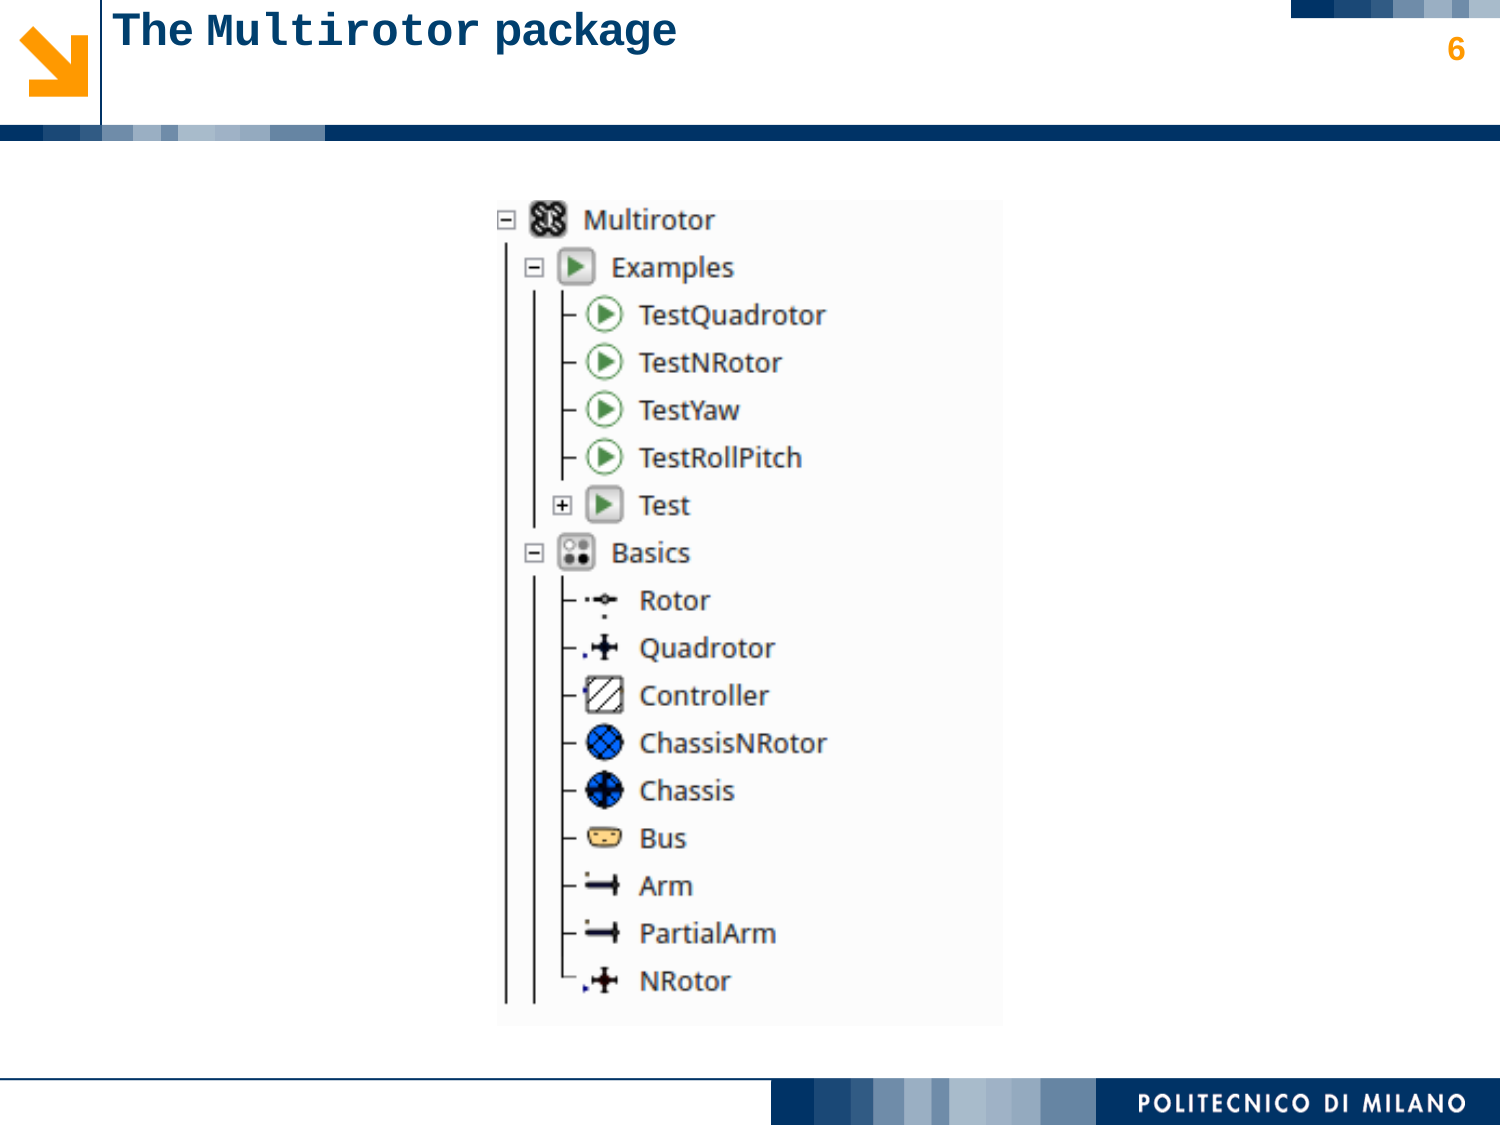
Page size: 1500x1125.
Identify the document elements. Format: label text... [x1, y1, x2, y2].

picture [497, 200, 1003, 1026]
picture [0, 0, 1500, 141]
picture [0, 1074, 1500, 1125]
title The Multirotor package [112, 0, 1088, 138]
